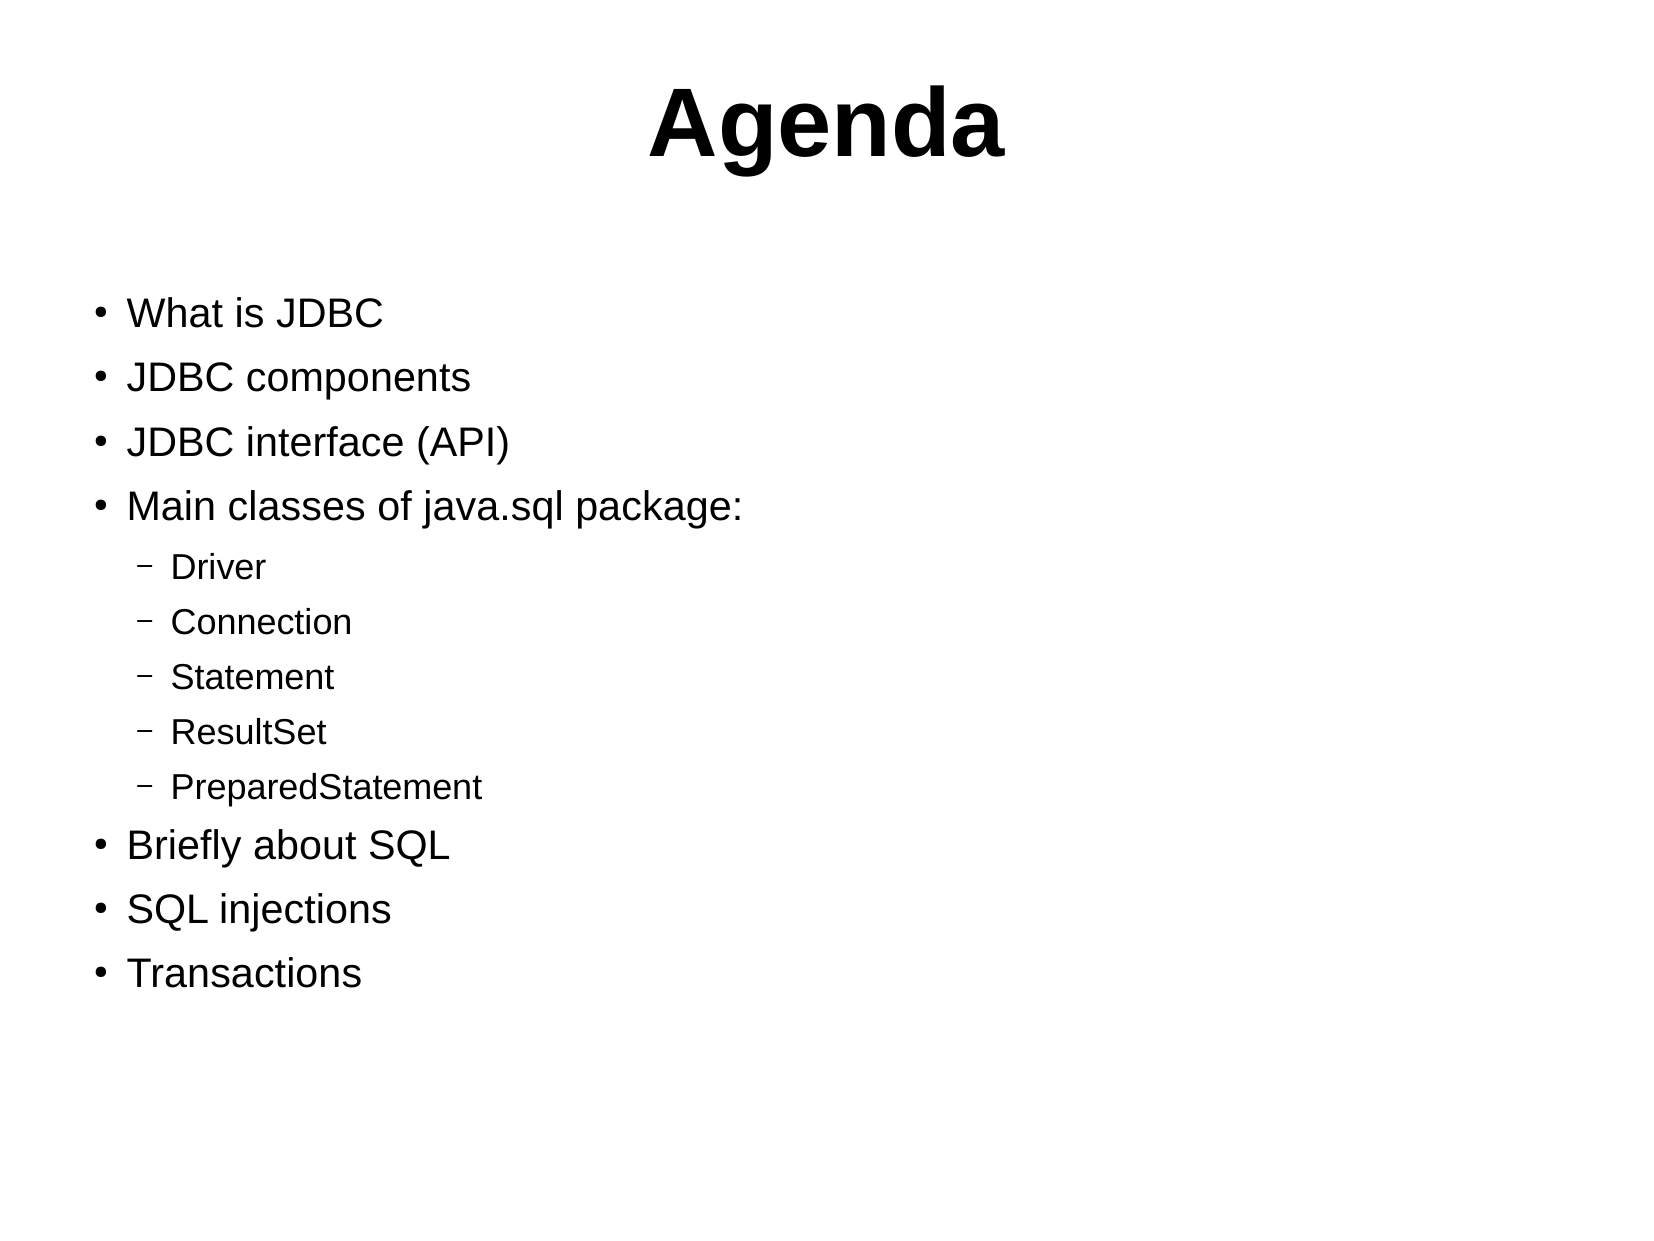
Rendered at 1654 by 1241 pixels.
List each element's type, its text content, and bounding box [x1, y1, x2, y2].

title Agenda [82, 49, 1571, 196]
list What is JDBC JDBC components JDBC interface (API) Main classes of java.sql package: Driver Connection Statement ResultSet PreparedStatement Briefly about SQL SQL injections Transactions [82, 290, 793, 1010]
